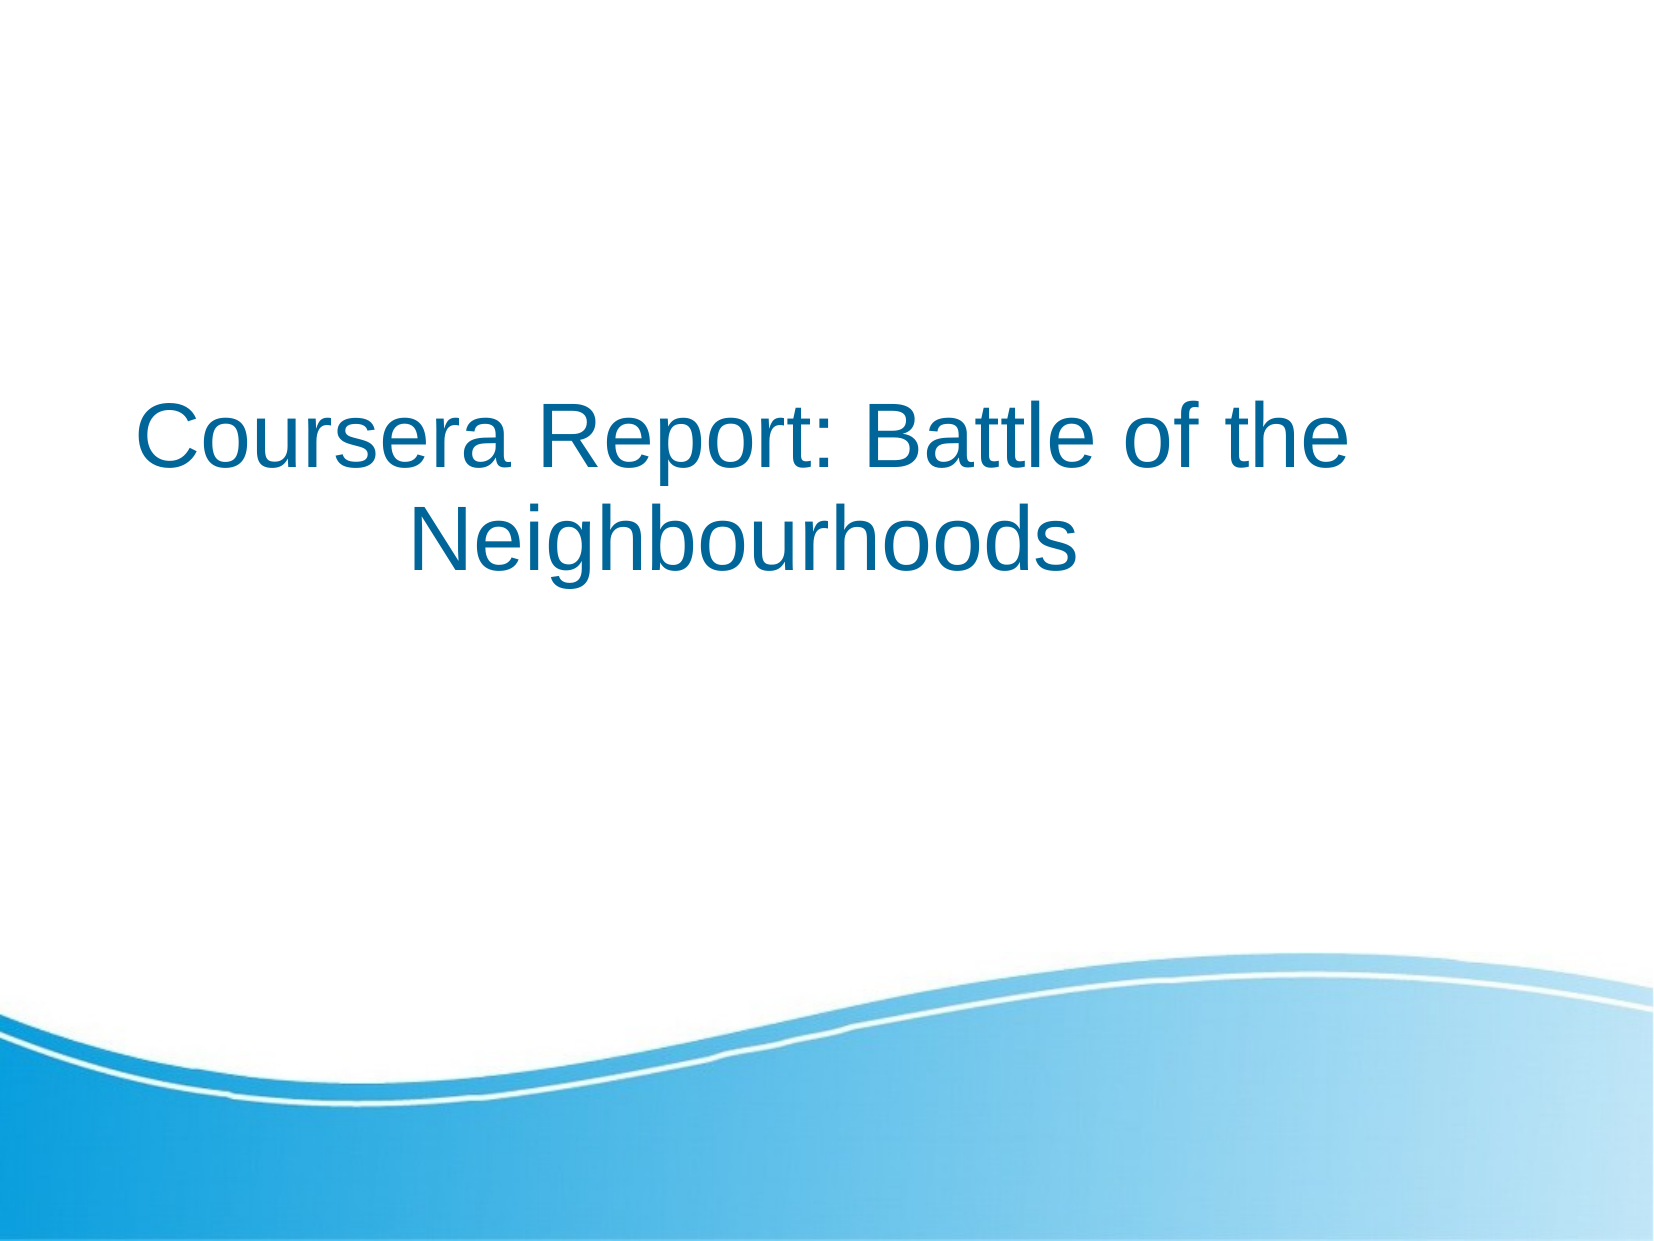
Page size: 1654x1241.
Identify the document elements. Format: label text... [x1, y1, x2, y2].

title Coursera Report: Battle of the Neighbourhoods [0, 384, 1489, 592]
picture [0, 952, 1654, 1241]
